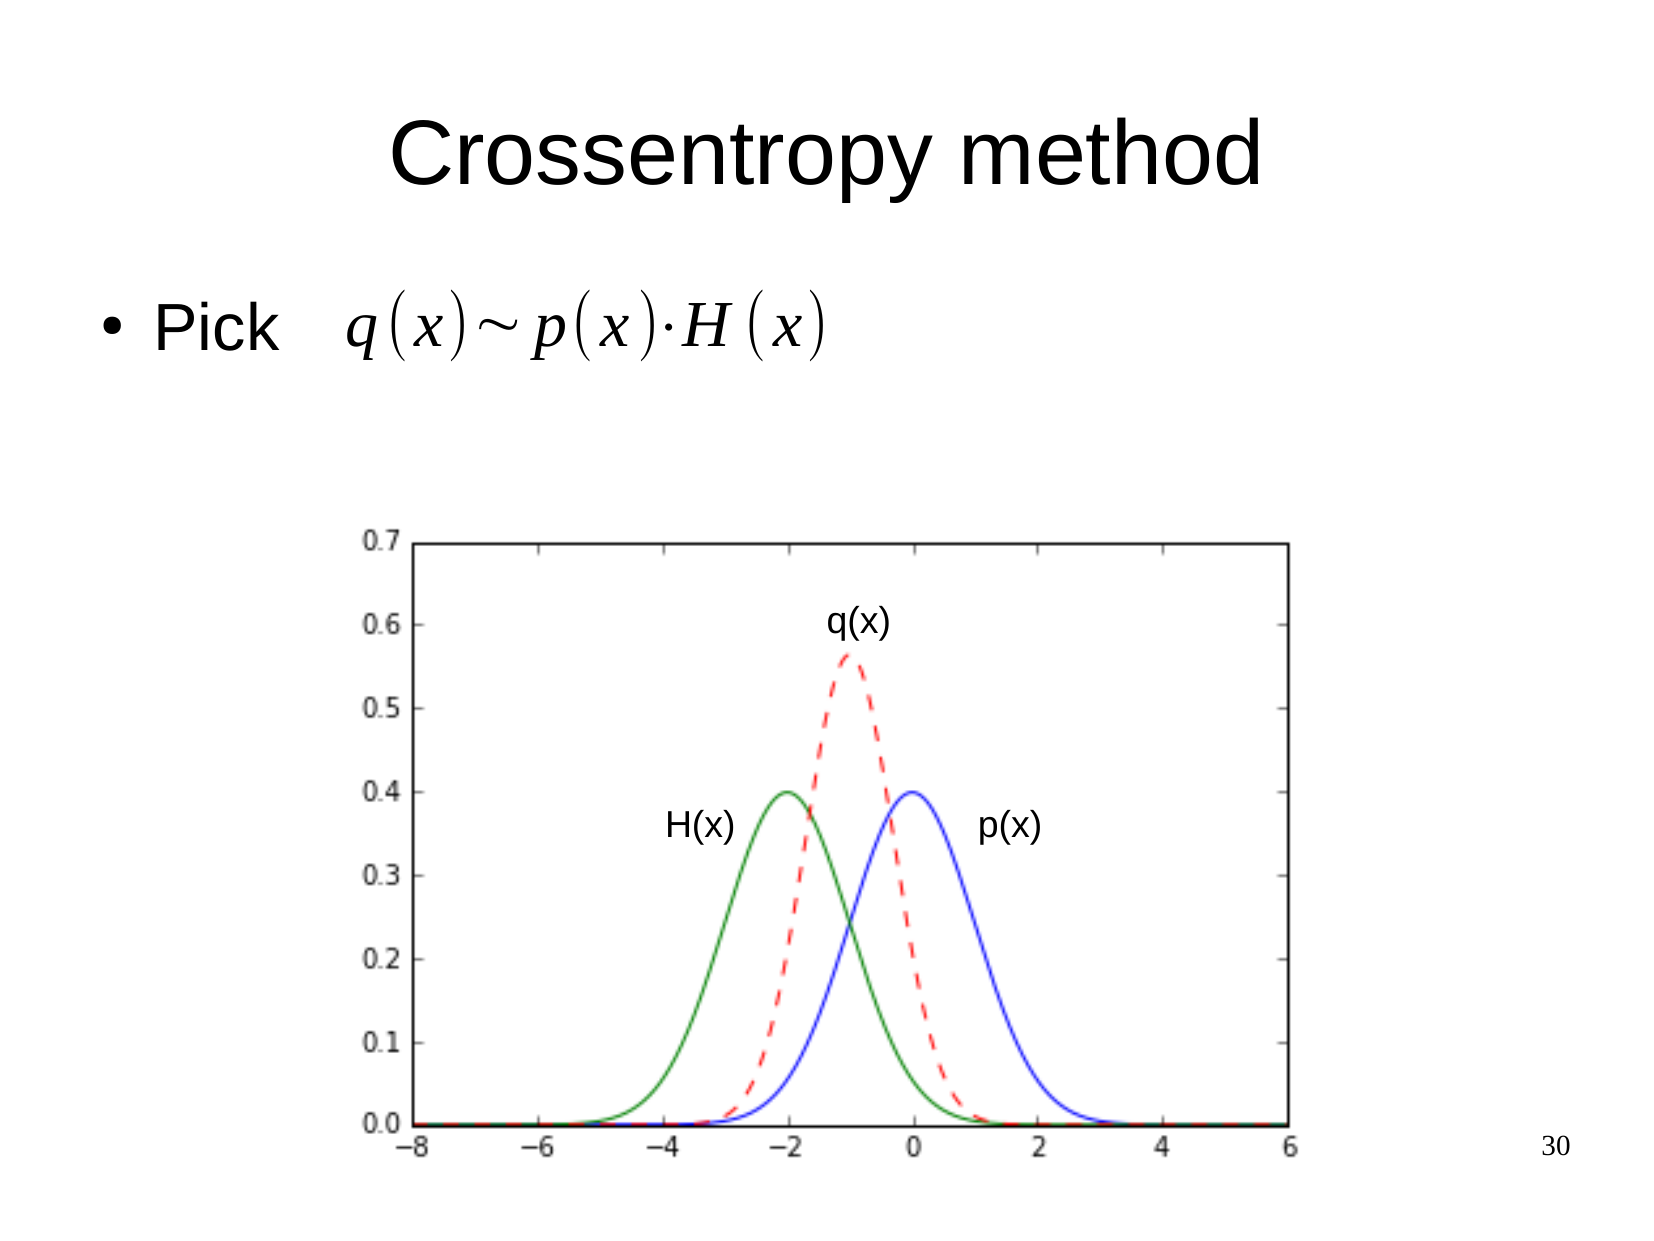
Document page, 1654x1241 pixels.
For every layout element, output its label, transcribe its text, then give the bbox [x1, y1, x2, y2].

text_box q(x) [811, 592, 907, 650]
picture [342, 512, 1314, 1181]
text_box H(x) [650, 796, 751, 853]
list Pick [82, 290, 1571, 1010]
text_box p(x) [963, 796, 1058, 853]
title Crossentropy method [82, 49, 1571, 257]
chart [328, 284, 846, 364]
